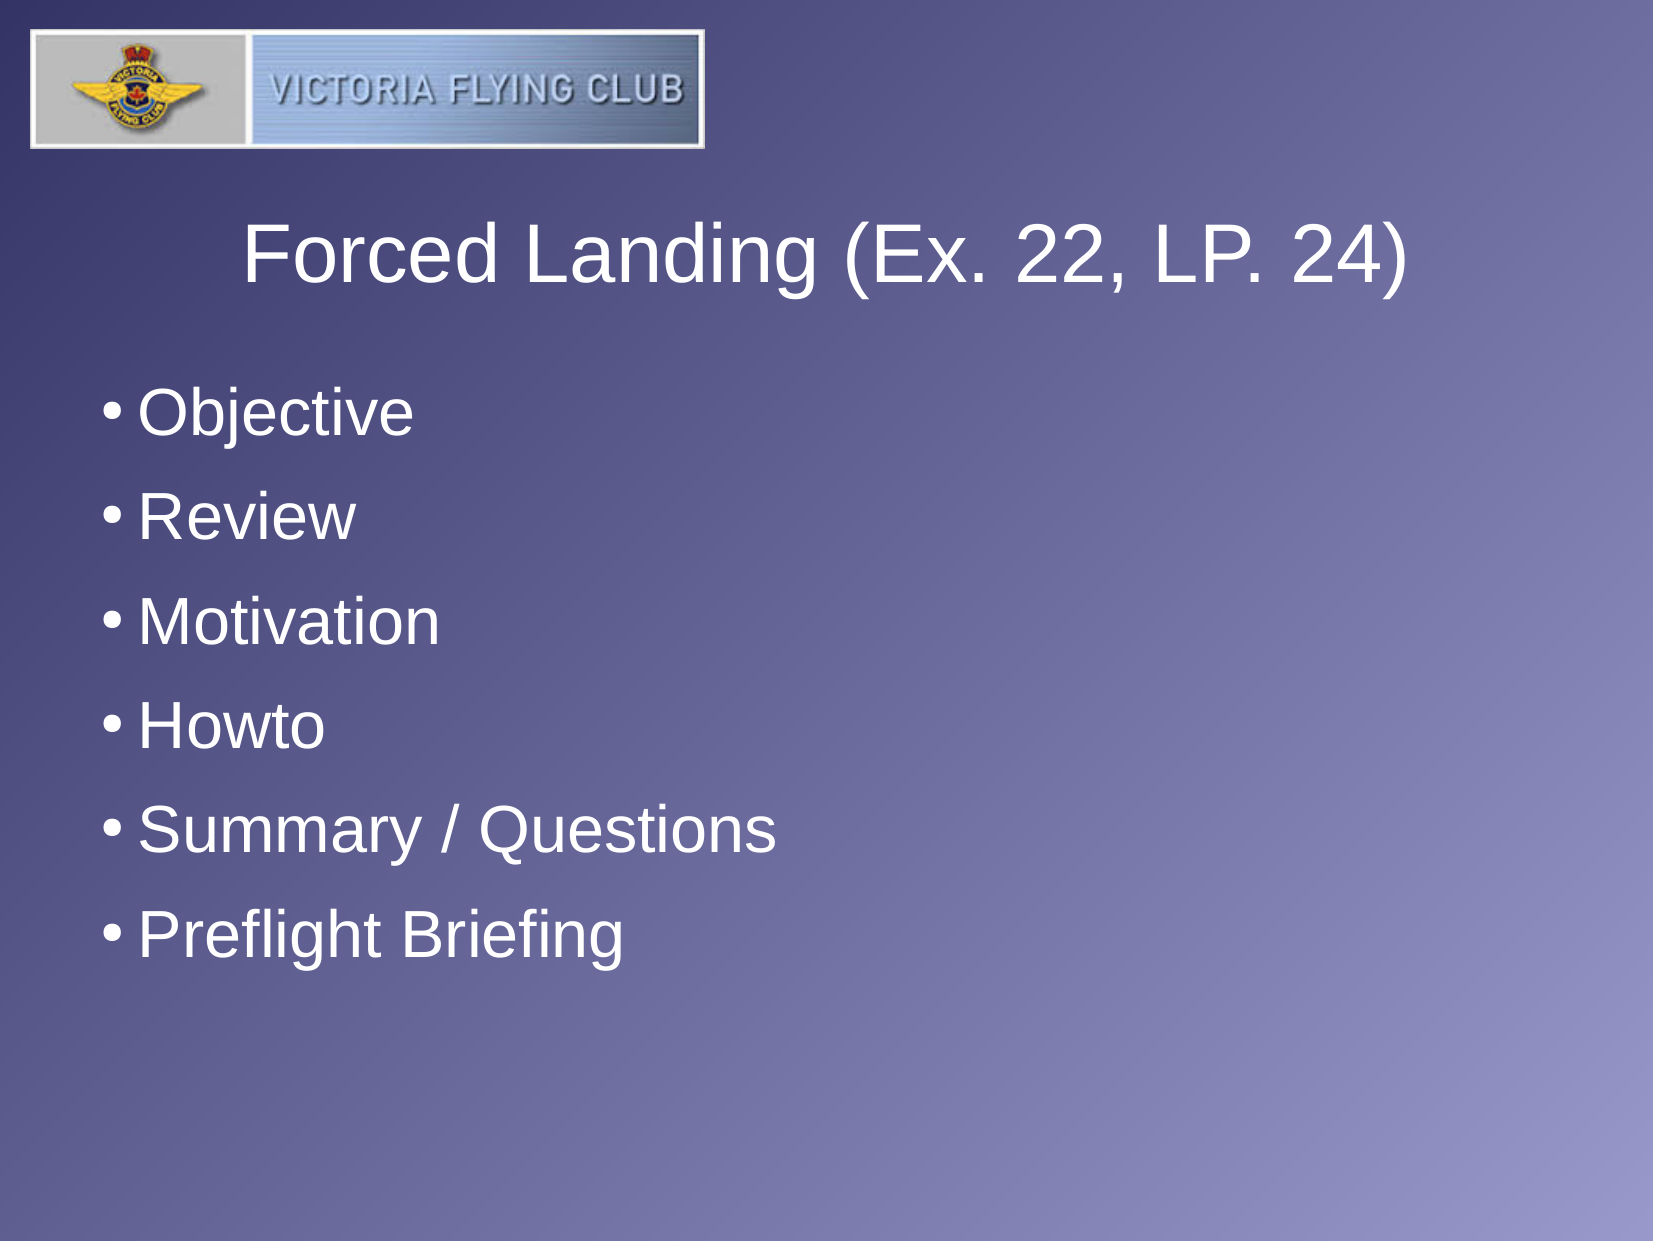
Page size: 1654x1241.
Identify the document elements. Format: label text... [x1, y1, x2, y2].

picture [30, 29, 705, 149]
title Forced Landing (Ex. 22, LP. 24) [82, 150, 1571, 358]
list Objective Review Motivation Howto Summary / Questions Preflight Briefing [82, 375, 1571, 1095]
